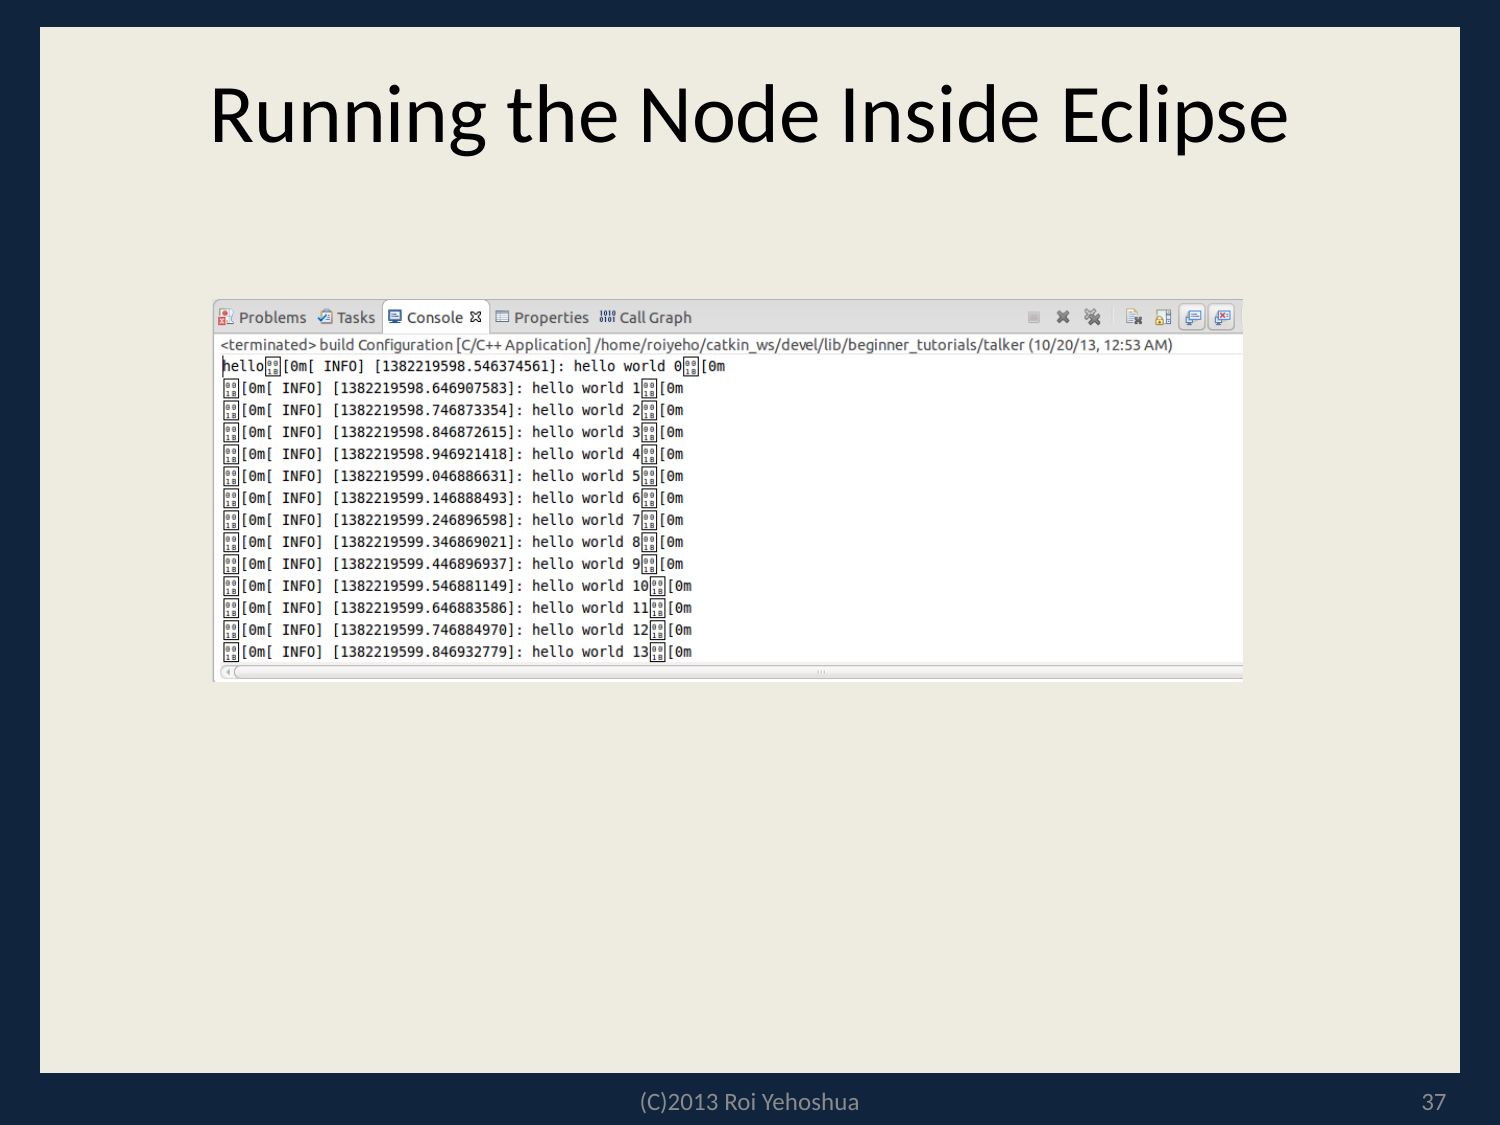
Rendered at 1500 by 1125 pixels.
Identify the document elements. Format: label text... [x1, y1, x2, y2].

footer (C)2013 Roi Yehoshua [512, 1074, 988, 1125]
slide_number <number> [1111, 1074, 1462, 1125]
picture [212, 299, 1243, 682]
title Running the Node Inside Eclipse [37, 31, 1463, 188]
